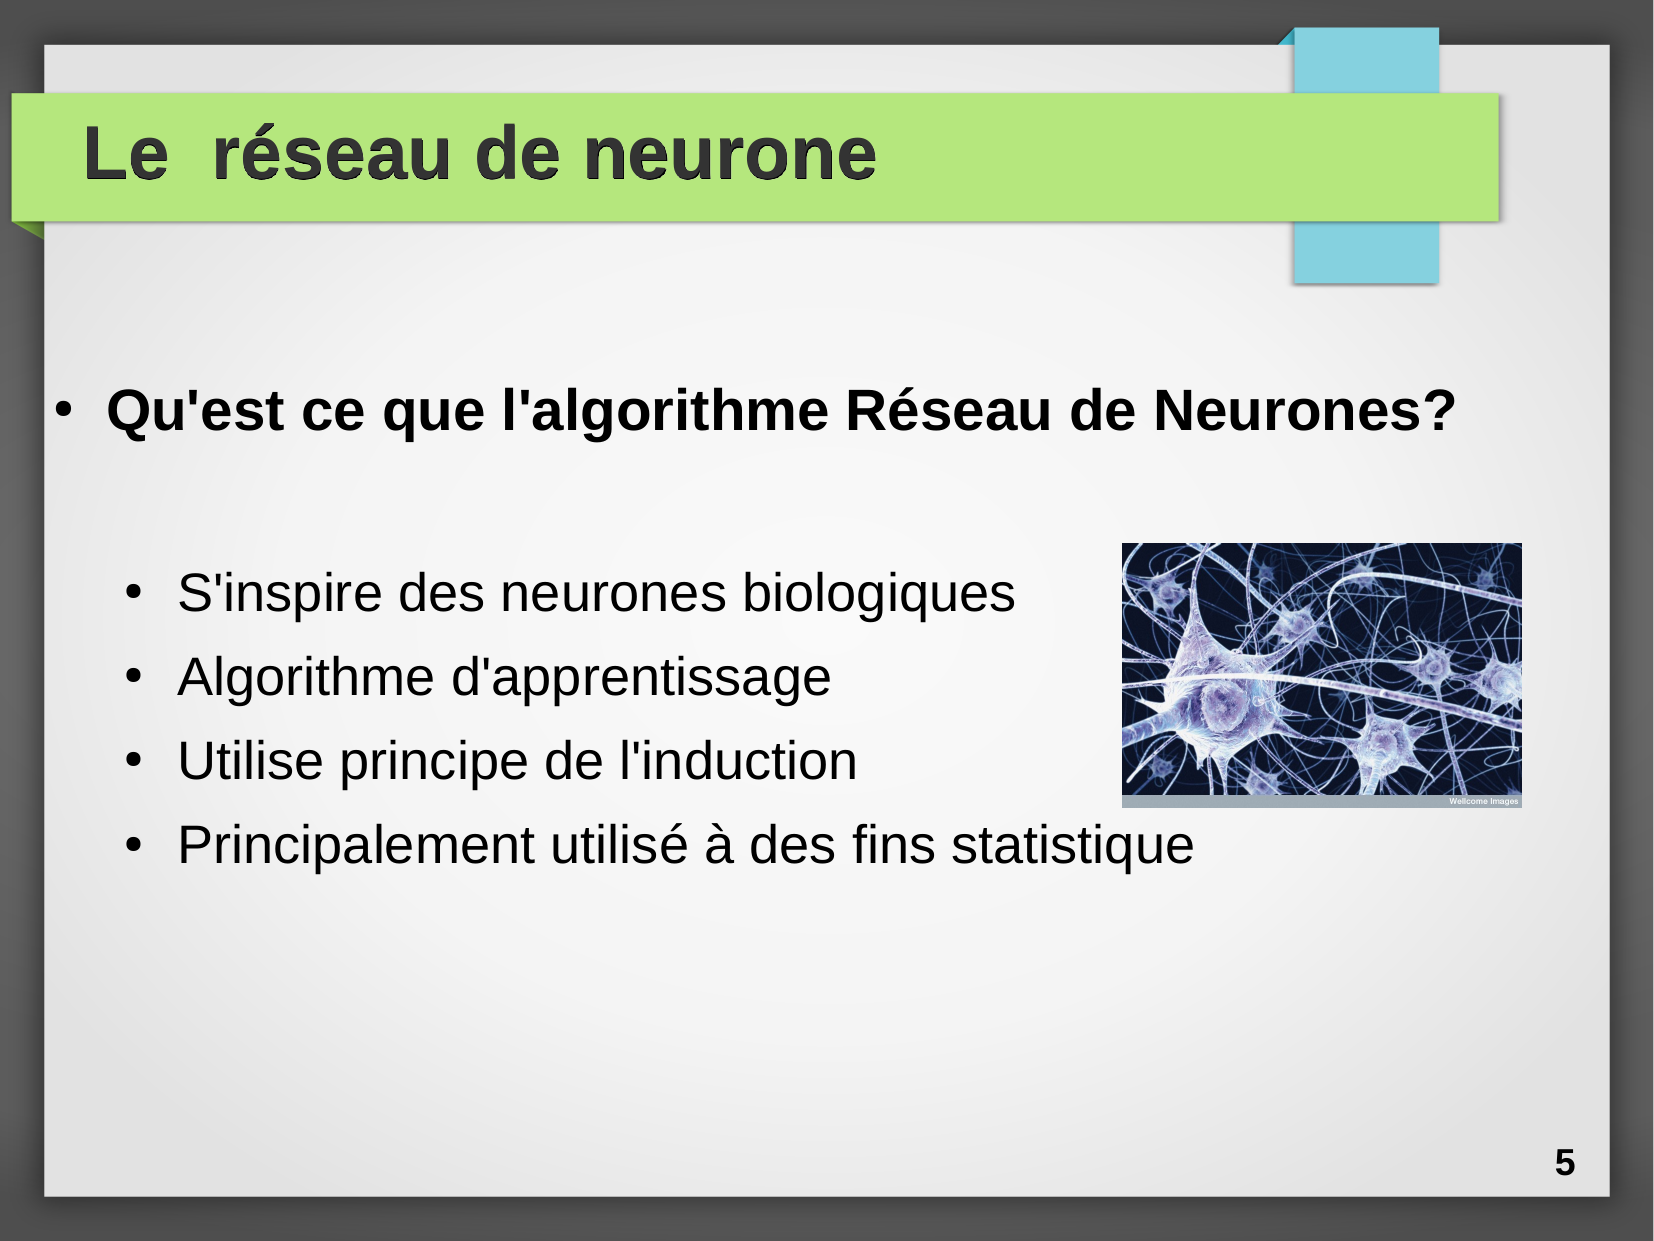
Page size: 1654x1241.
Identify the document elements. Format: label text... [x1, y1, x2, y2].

text_box <numéro> [1540, 1133, 1654, 1205]
picture [0, 0, 1654, 1241]
list Qu'est ce que l'algorithme Réseau de Neurones? S'inspire des neurones biologiques Algorithme d'apprentissage Utilise principe de l'induction Principalement utilisé à des fins statistique [35, 377, 1571, 1197]
picture [1122, 543, 1522, 808]
title Le réseau de neurone [82, 49, 1571, 257]
